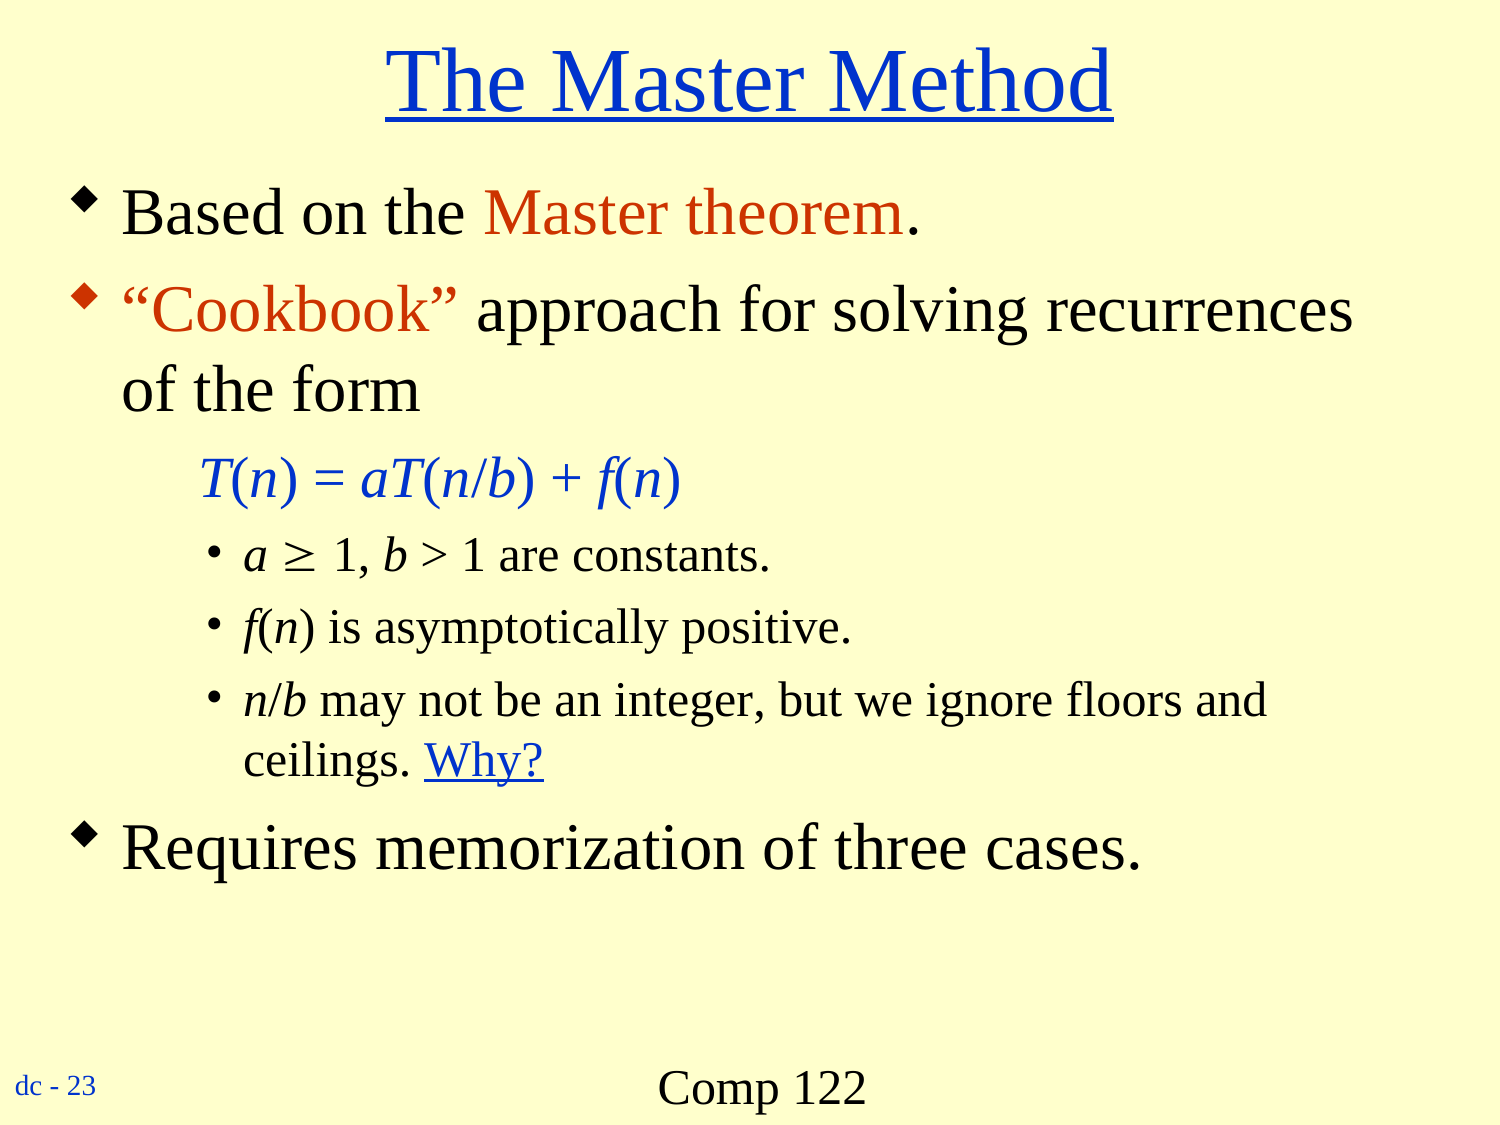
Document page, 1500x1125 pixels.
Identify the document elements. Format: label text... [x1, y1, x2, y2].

list Based on the Master theorem. “Cookbook” approach for solving recurrences of the form T(n) = aT(n/b) + f(n) a  1, b > 1 are constants. f(n) is asymptotically positive. n/b may not be an integer, but we ignore floors and ceilings. Why? Requires memorization of three cases. [49, 160, 1438, 1000]
title The Master Method [0, 0, 1500, 150]
